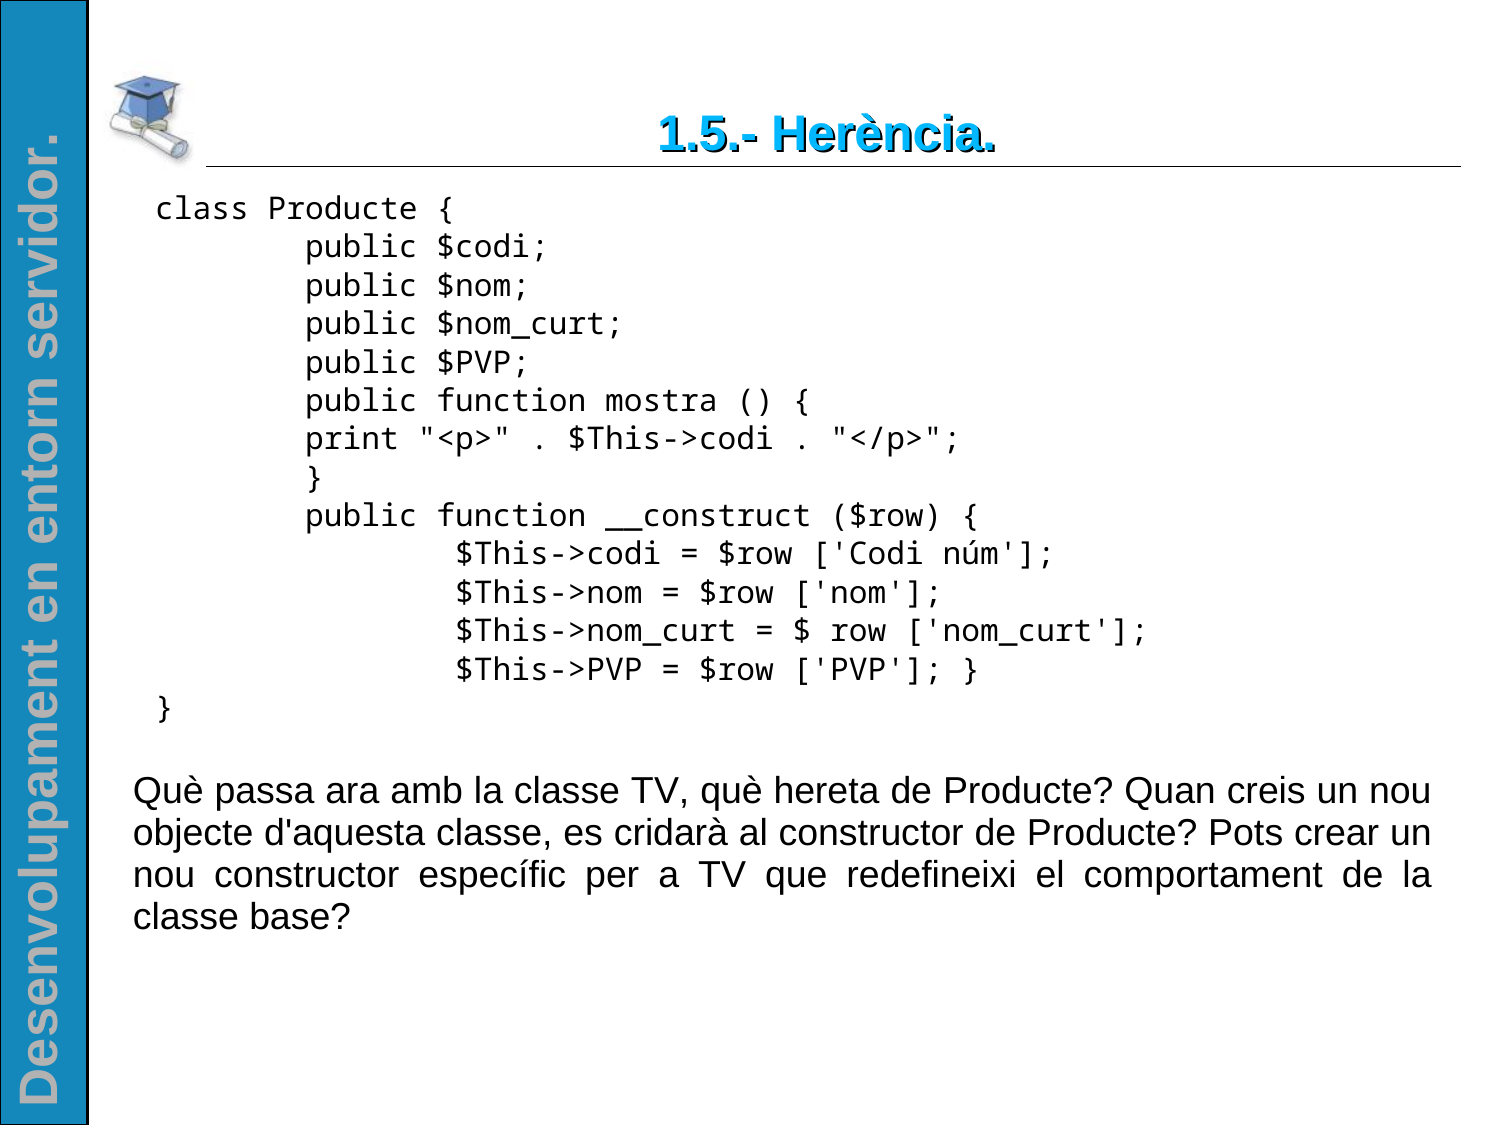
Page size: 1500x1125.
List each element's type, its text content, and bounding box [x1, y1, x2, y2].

text_box Què passa ara amb la classe TV, què hereta de Producte? Quan creis un nou objecte d'aquesta classe, es cridarà al constructor de Producte? Pots crear un nou constructor específic per a TV que redefineixi el comportament de la classe base? [118, 762, 1447, 945]
text_box class Producte { public $codi; public $nom; public $nom_curt; public $PVP; public function mostra () { print "<p>" . $This->codi . "</p>"; } public function __construct ($row) { $This->codi = $row ['Codi núm']; $This->nom = $row ['nom']; $This->nom_curt = $ row ['nom_curt']; $This->PVP = $row ['PVP']; } } [140, 206, 1447, 736]
picture [93, 61, 206, 174]
title 1.5.- Herència. [206, 88, 1447, 178]
